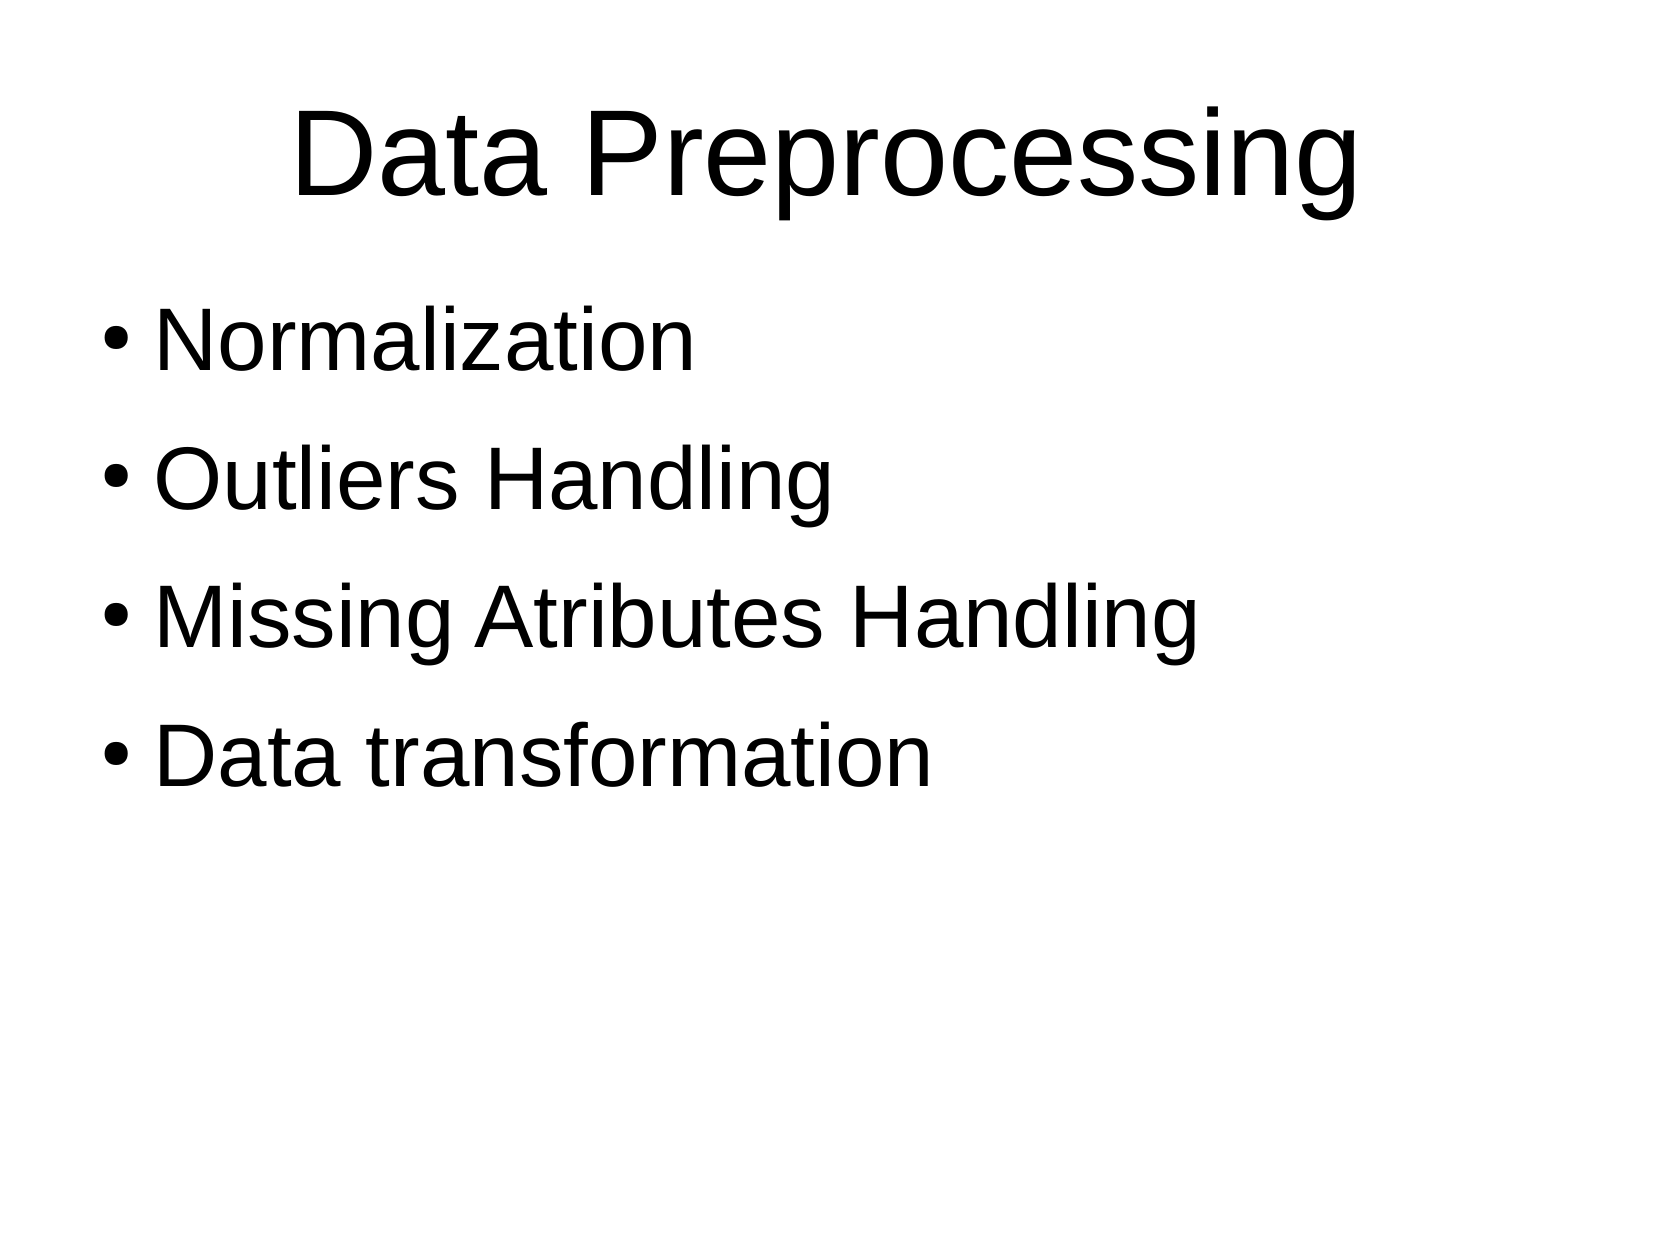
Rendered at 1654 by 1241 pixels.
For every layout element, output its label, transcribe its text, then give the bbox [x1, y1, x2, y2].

list Normalization Outliers Handling Missing Atributes Handling Data transformation [82, 290, 1571, 1010]
title Data Preprocessing [82, 49, 1571, 257]
